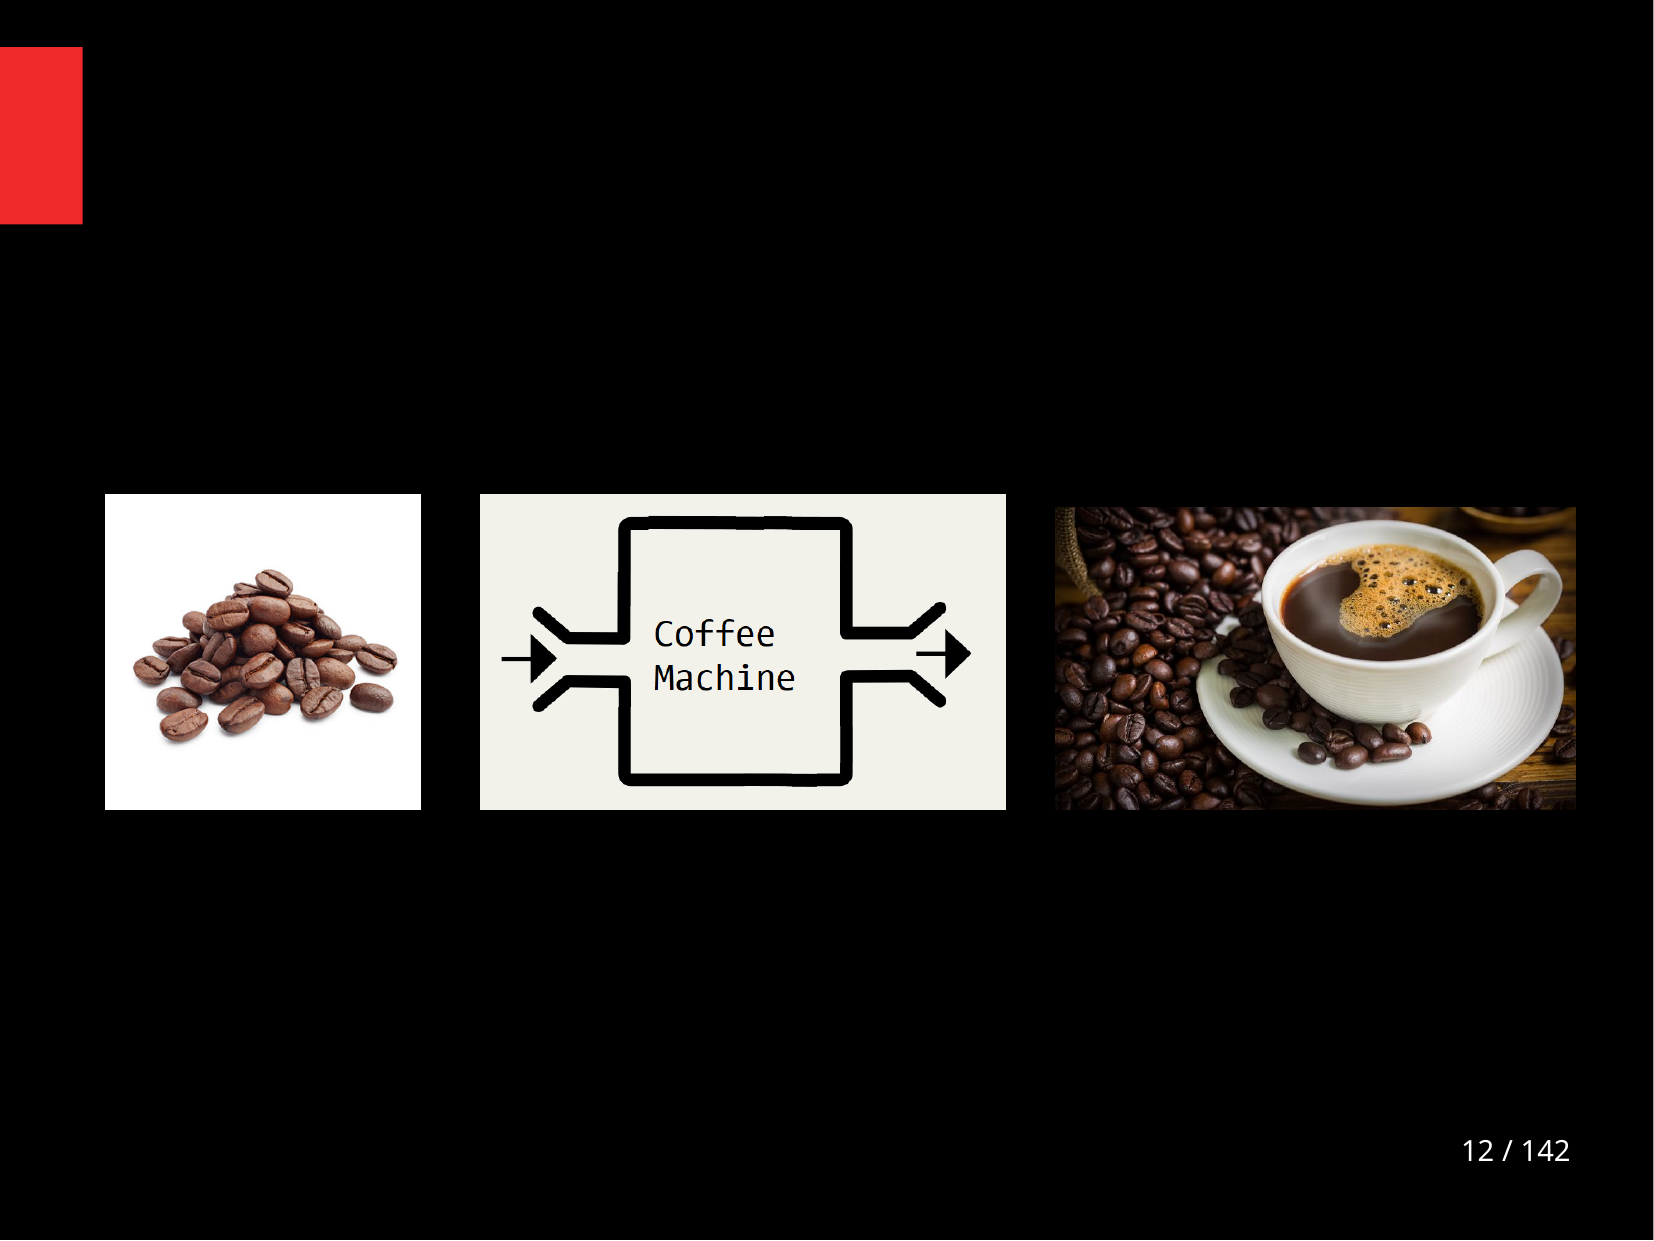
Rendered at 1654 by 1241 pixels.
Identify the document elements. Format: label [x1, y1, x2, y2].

picture [105, 494, 421, 811]
picture [1055, 507, 1576, 811]
picture [480, 494, 1006, 810]
